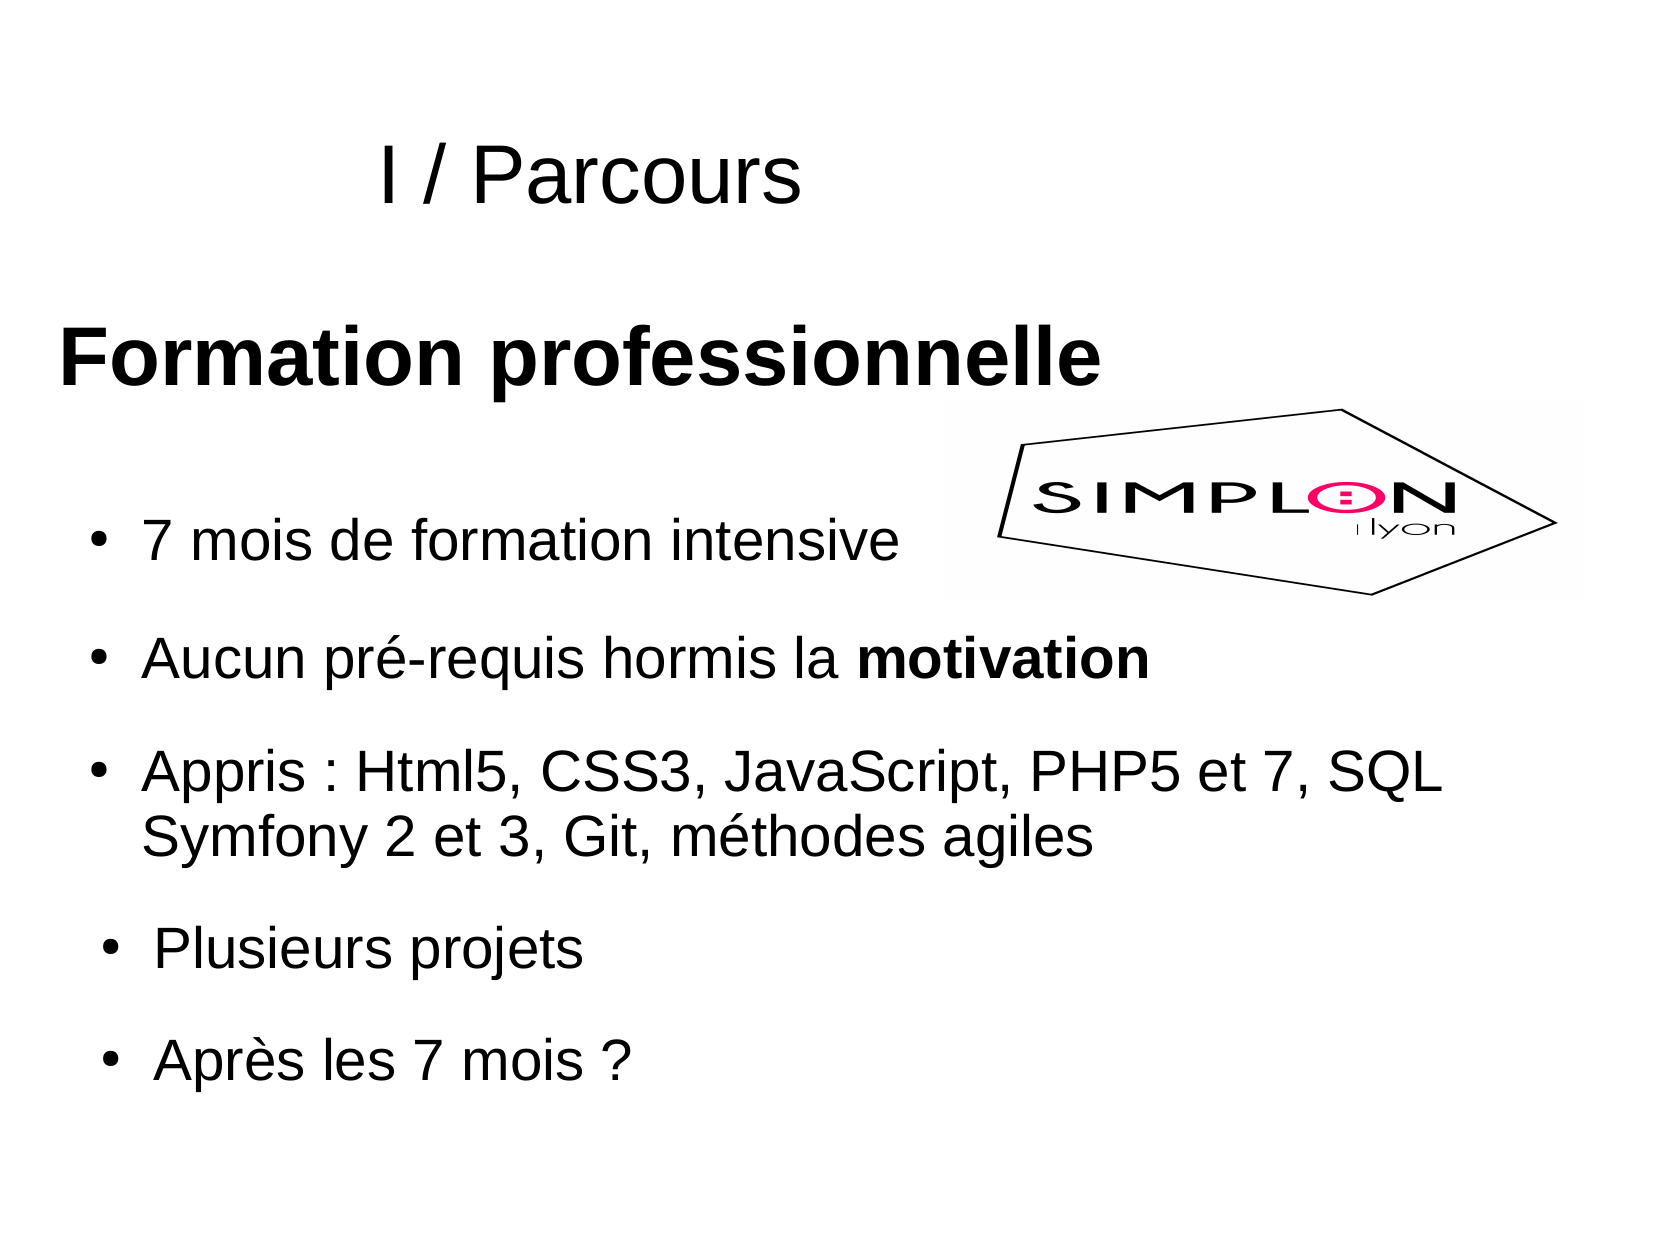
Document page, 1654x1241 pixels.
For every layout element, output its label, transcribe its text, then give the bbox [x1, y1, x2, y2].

list 7 mois de formation intensive [70, 507, 1394, 625]
picture [944, 401, 1583, 601]
title I / Parcours [70, 70, 1134, 278]
list Appris : Html5, CSS3, JavaScript, PHP5 et 7, SQL Symfony 2 et 3, Git, méthodes agiles [70, 739, 1560, 910]
list Plusieurs projets [82, 916, 1477, 993]
list Aucun pré-requis hormis la motivation [70, 625, 1560, 726]
list Après les 7 mois ? [82, 1027, 1571, 1139]
title Formation professionnelle [59, 253, 1123, 461]
